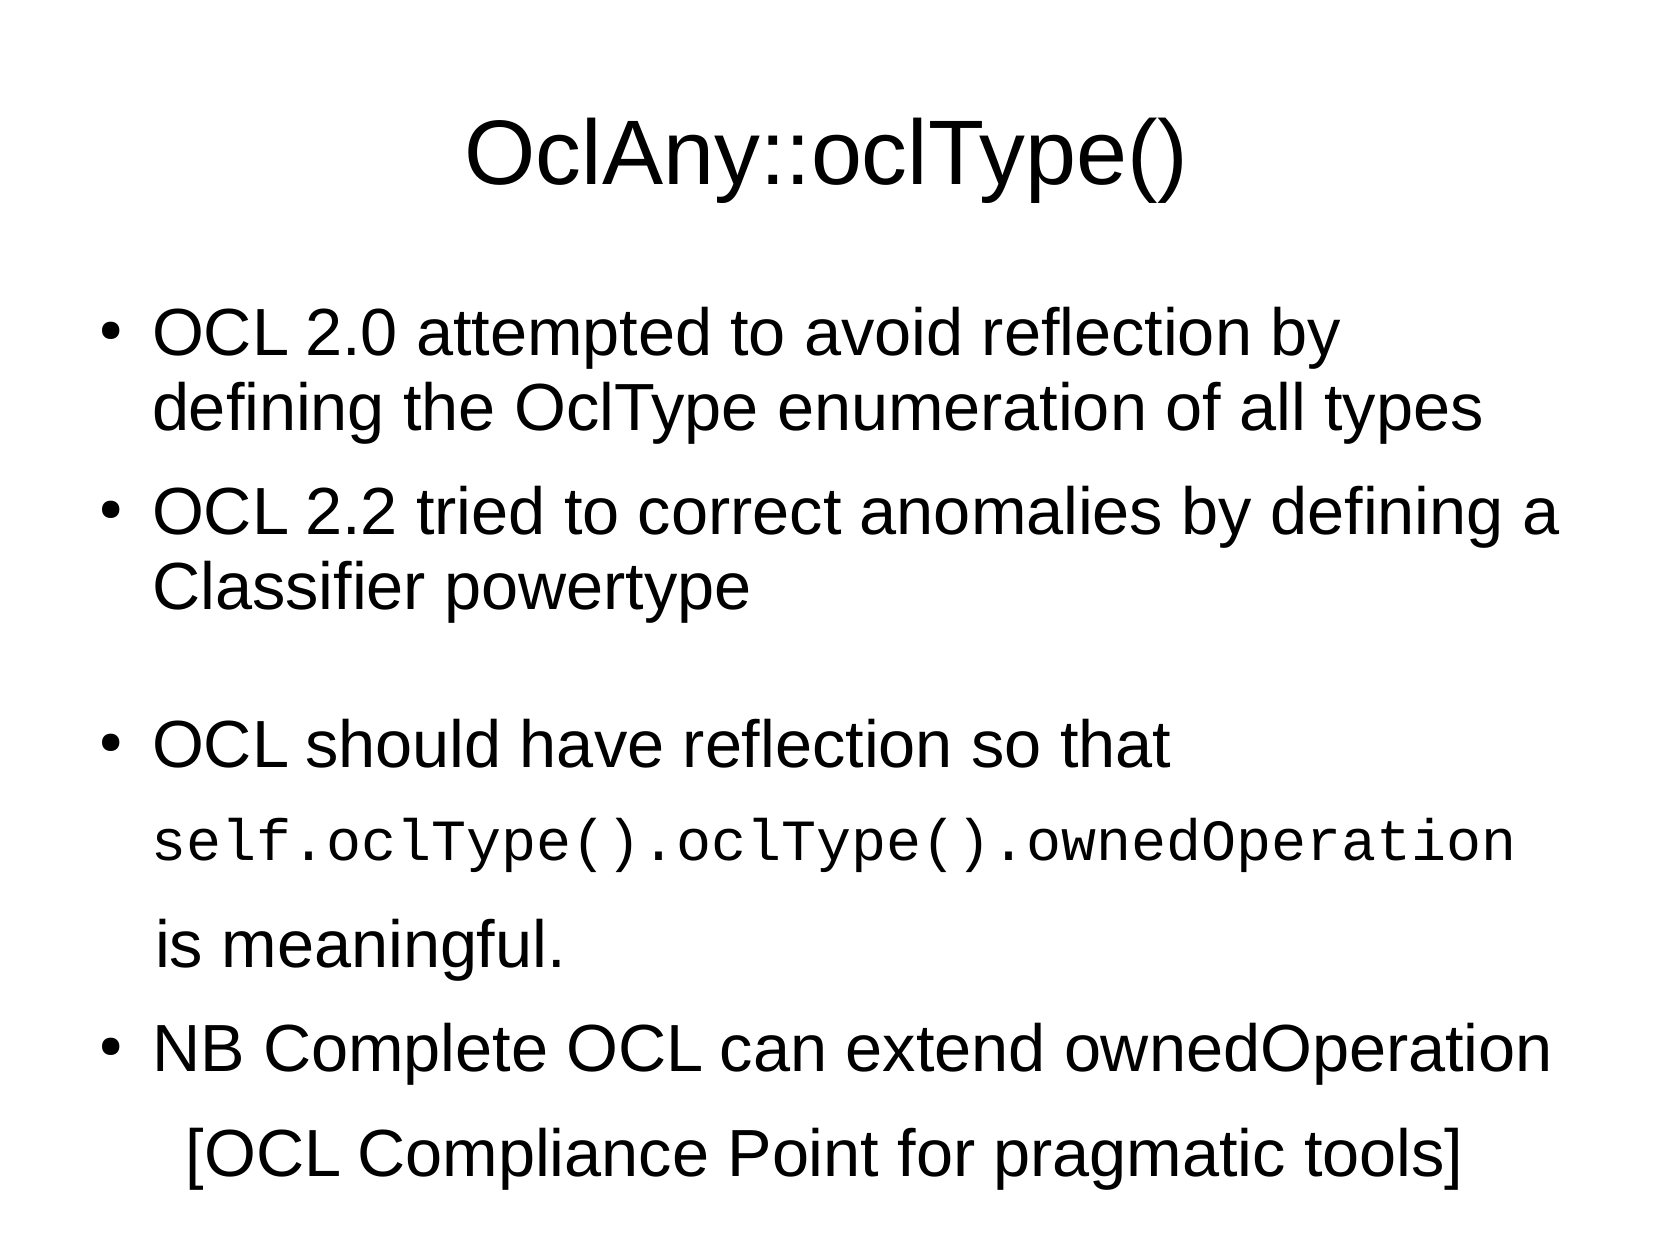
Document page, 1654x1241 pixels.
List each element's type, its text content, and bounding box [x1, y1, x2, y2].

title OclAny::oclType() [82, 56, 1571, 250]
list OCL 2.0 attempted to avoid reflection by defining the OclType enumeration of all types OCL 2.2 tried to correct anomalies by defining a Classifier powertype OCL should have reflection so that self.oclType().oclType().ownedOperation is meaningful. NB Complete OCL can extend ownedOperation [OCL Compliance Point for pragmatic tools] [81, 295, 1570, 1188]
